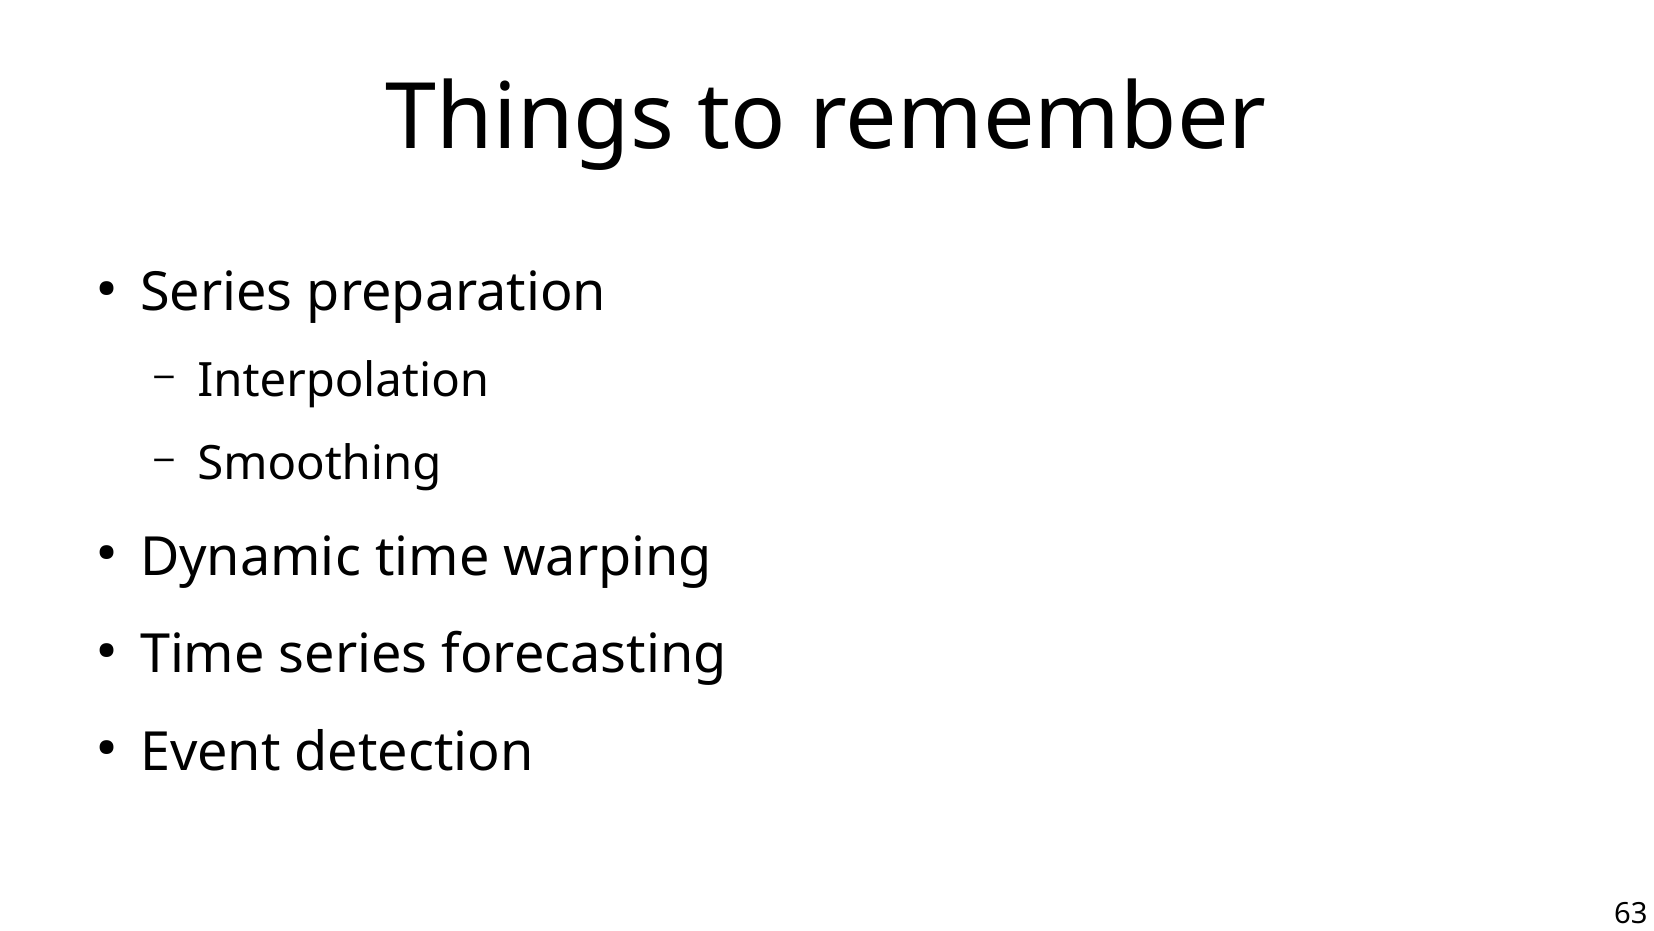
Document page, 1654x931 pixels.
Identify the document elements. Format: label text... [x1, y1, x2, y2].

list Series preparation Interpolation Smoothing Dynamic time warping Time series forecasting Event detection [82, 253, 1571, 793]
title Things to remember [82, 1, 1571, 226]
